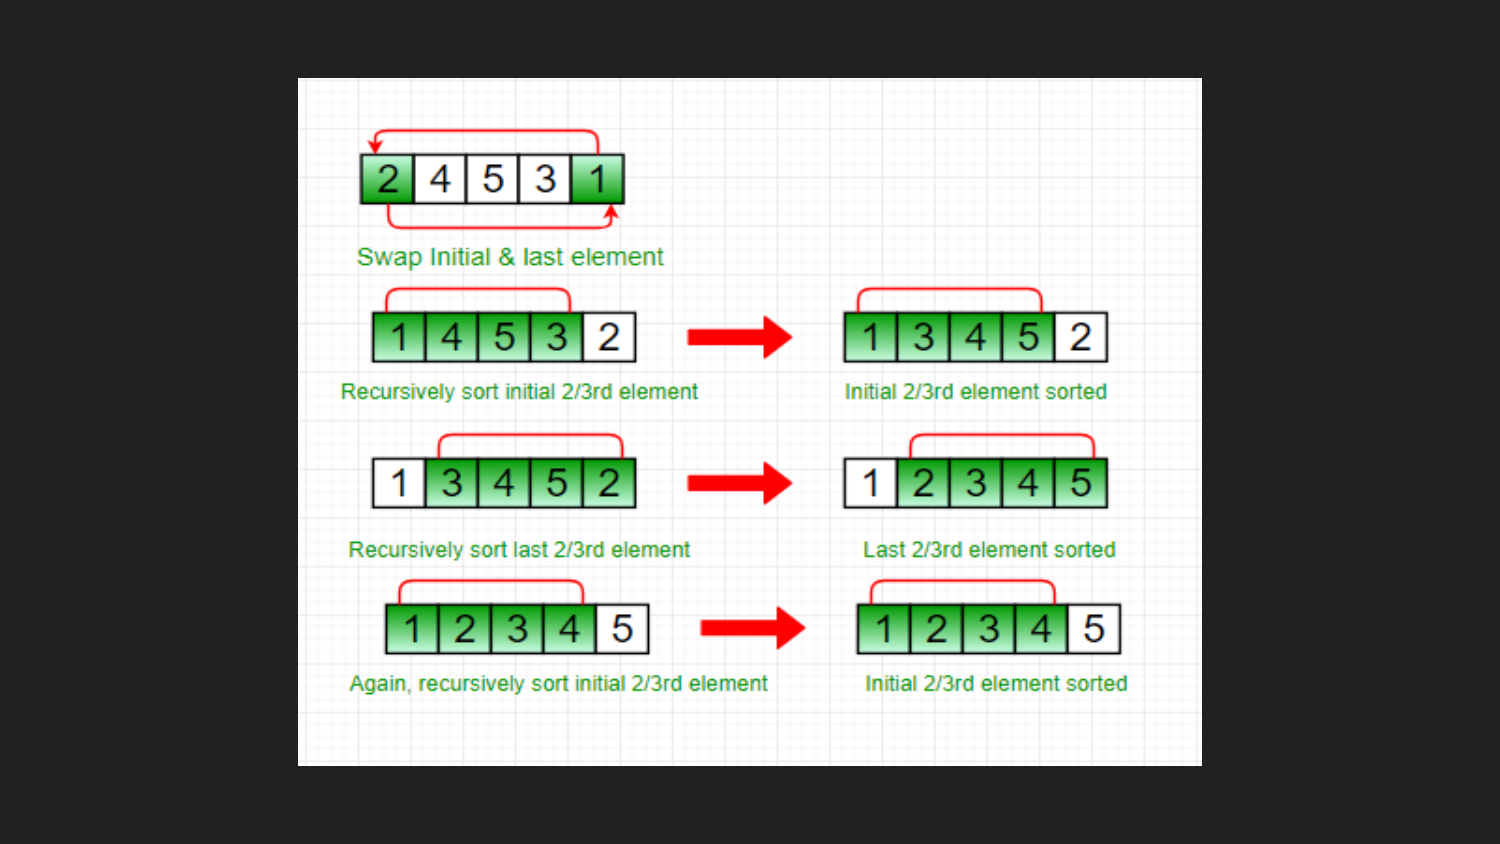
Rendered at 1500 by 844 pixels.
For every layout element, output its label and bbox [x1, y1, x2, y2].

picture [298, 78, 1202, 766]
